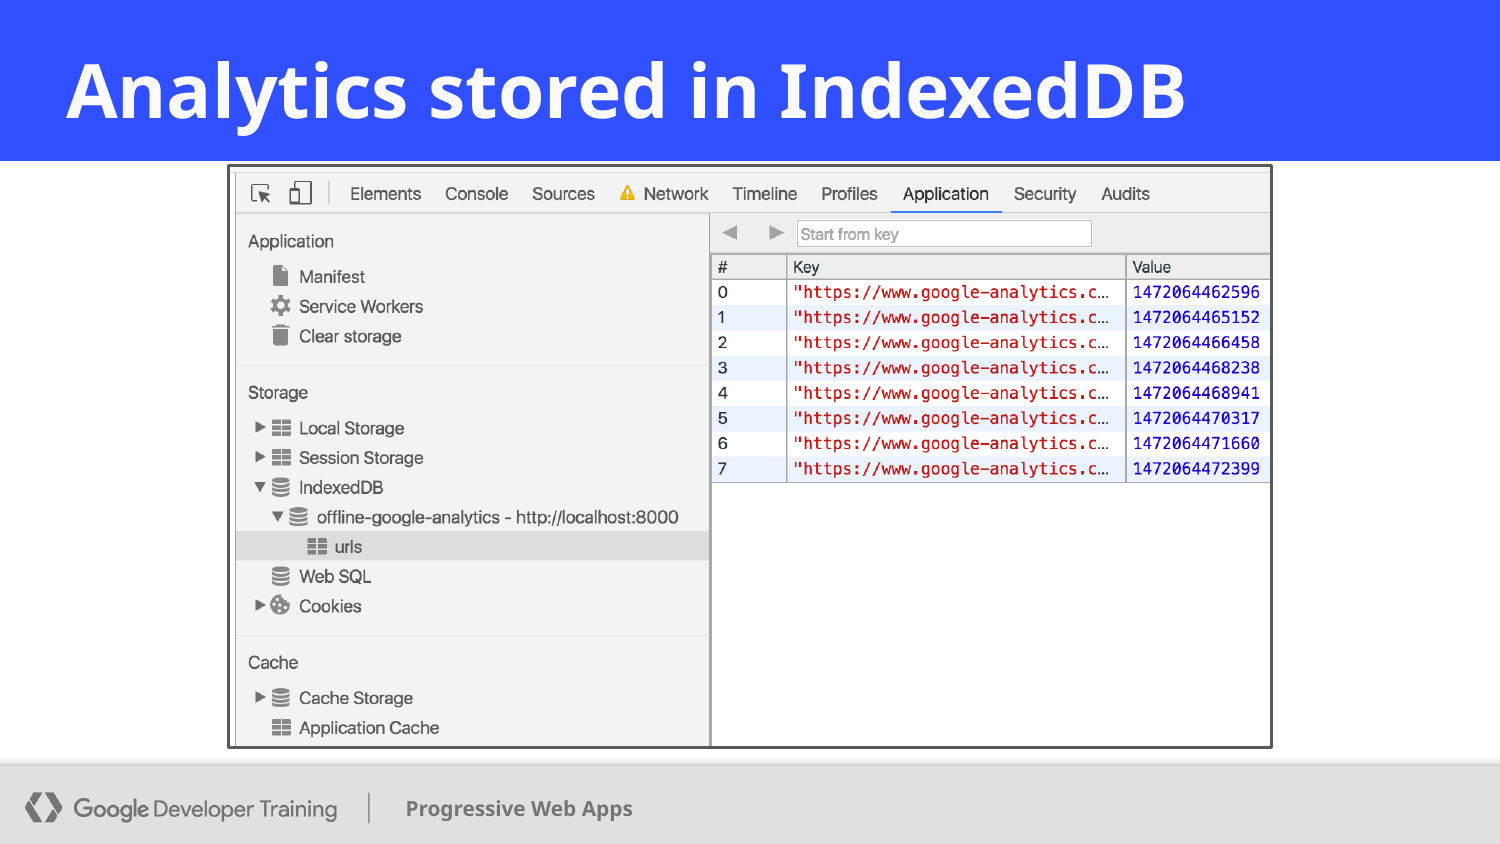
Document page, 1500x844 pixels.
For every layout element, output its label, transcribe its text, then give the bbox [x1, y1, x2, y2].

title Analytics stored in IndexedDB [51, 28, 1449, 122]
picture [0, 161, 1500, 844]
